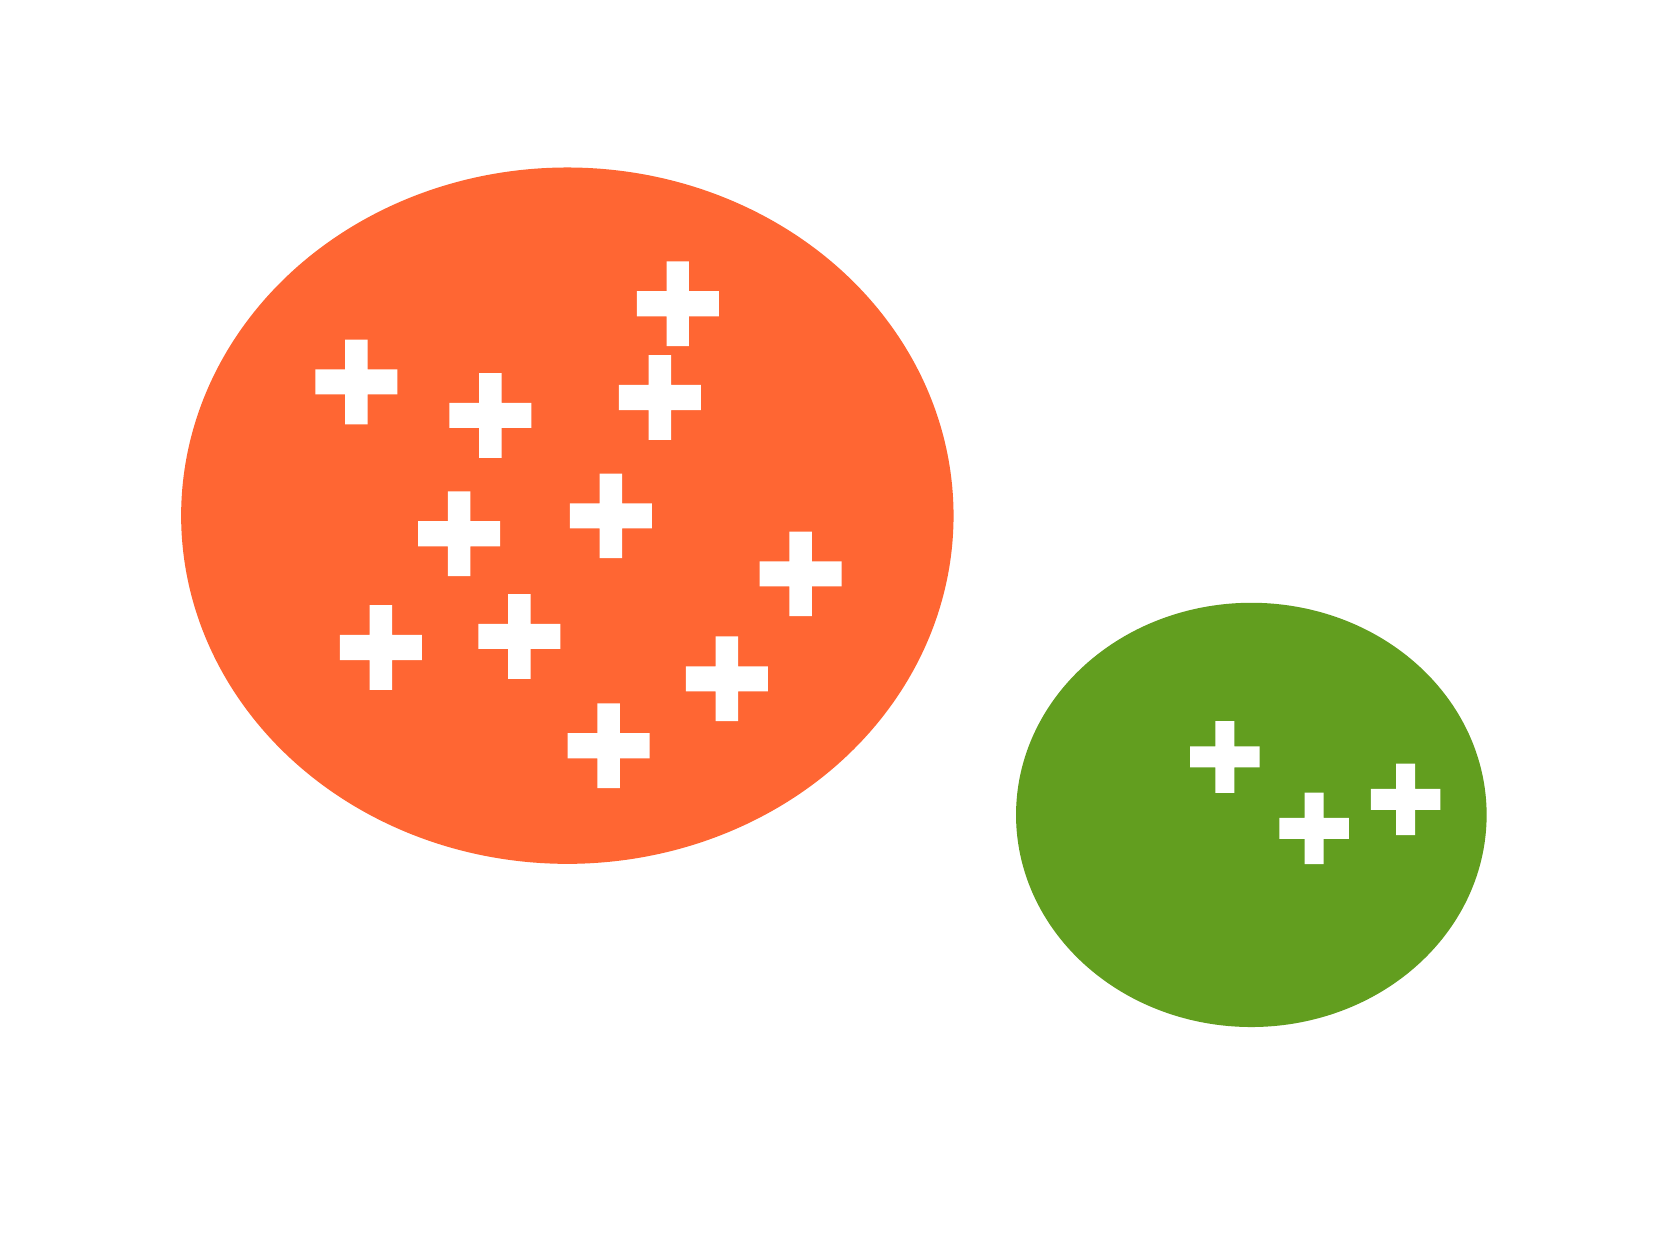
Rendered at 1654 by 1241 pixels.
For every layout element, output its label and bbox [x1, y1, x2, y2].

text_box [181, 167, 954, 864]
text_box [1016, 602, 1487, 1028]
